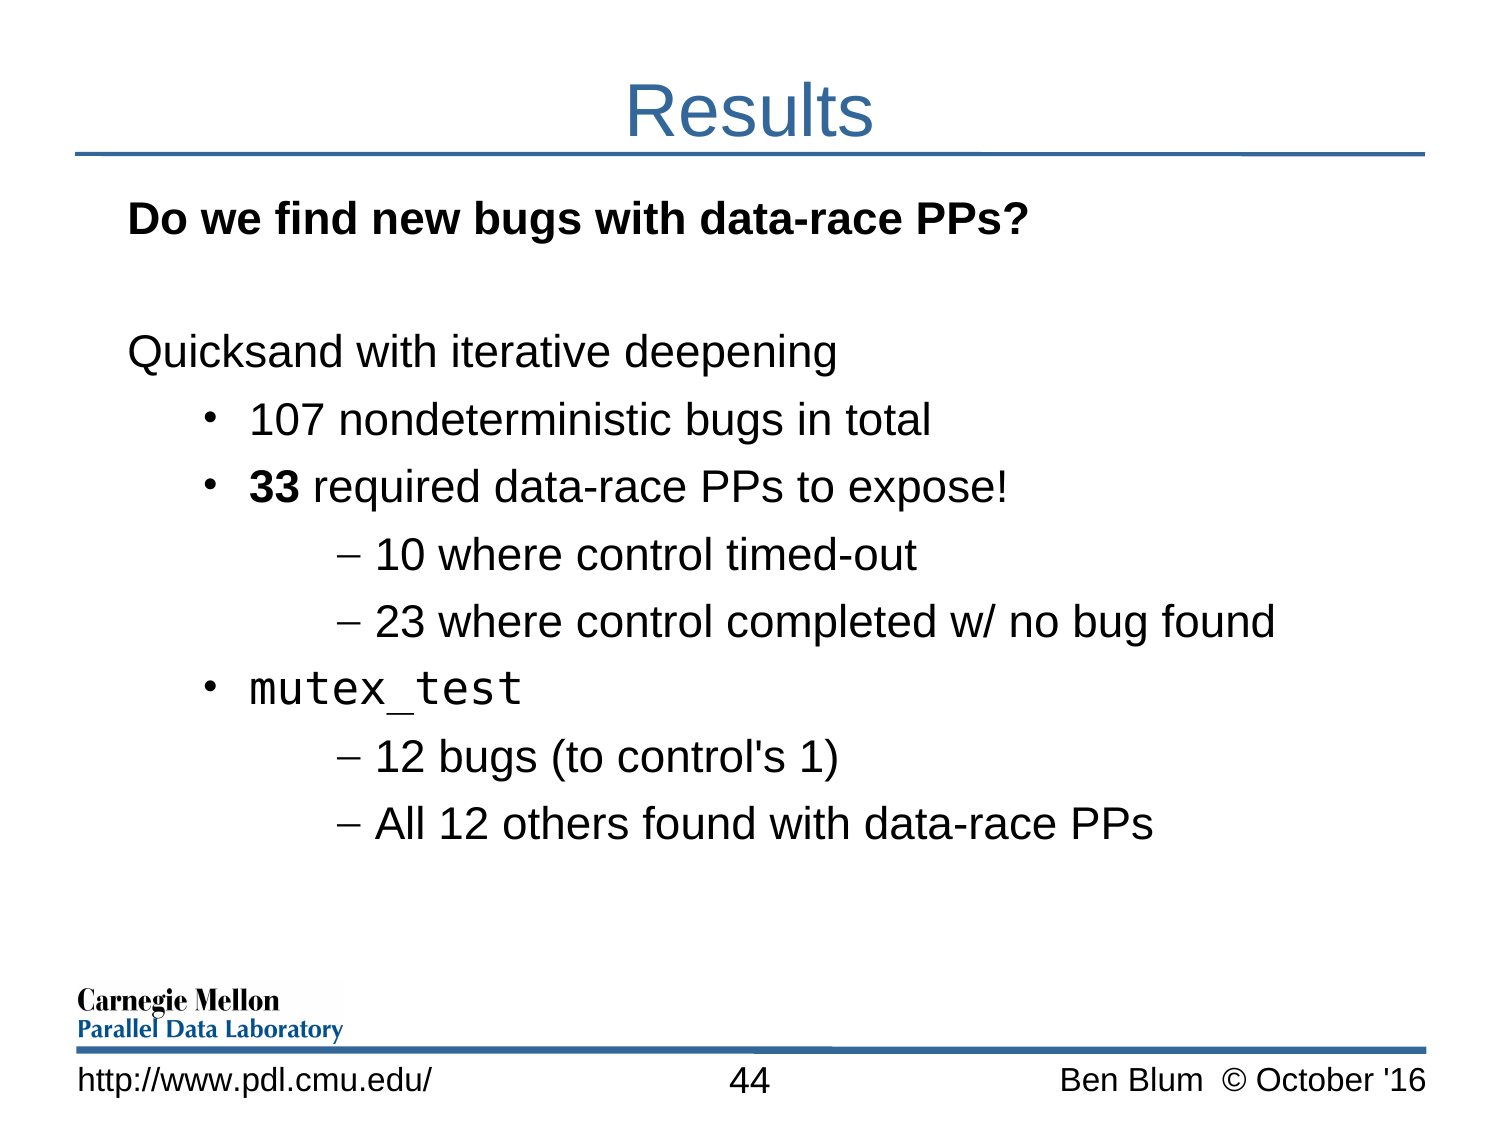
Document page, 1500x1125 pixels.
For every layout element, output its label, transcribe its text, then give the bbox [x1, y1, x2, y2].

picture [77, 979, 112, 1044]
list Do we find new bugs with data-race PPs? Quicksand with iterative deepening 107 nondeterministic bugs in total 33 required data-race PPs to expose! 10 where control timed-out 23 where control completed w/ no bug found mutex_test 12 bugs (to control's 1) All 12 others found with data-race PPs [112, 181, 1426, 1057]
title Results [112, 49, 1388, 163]
